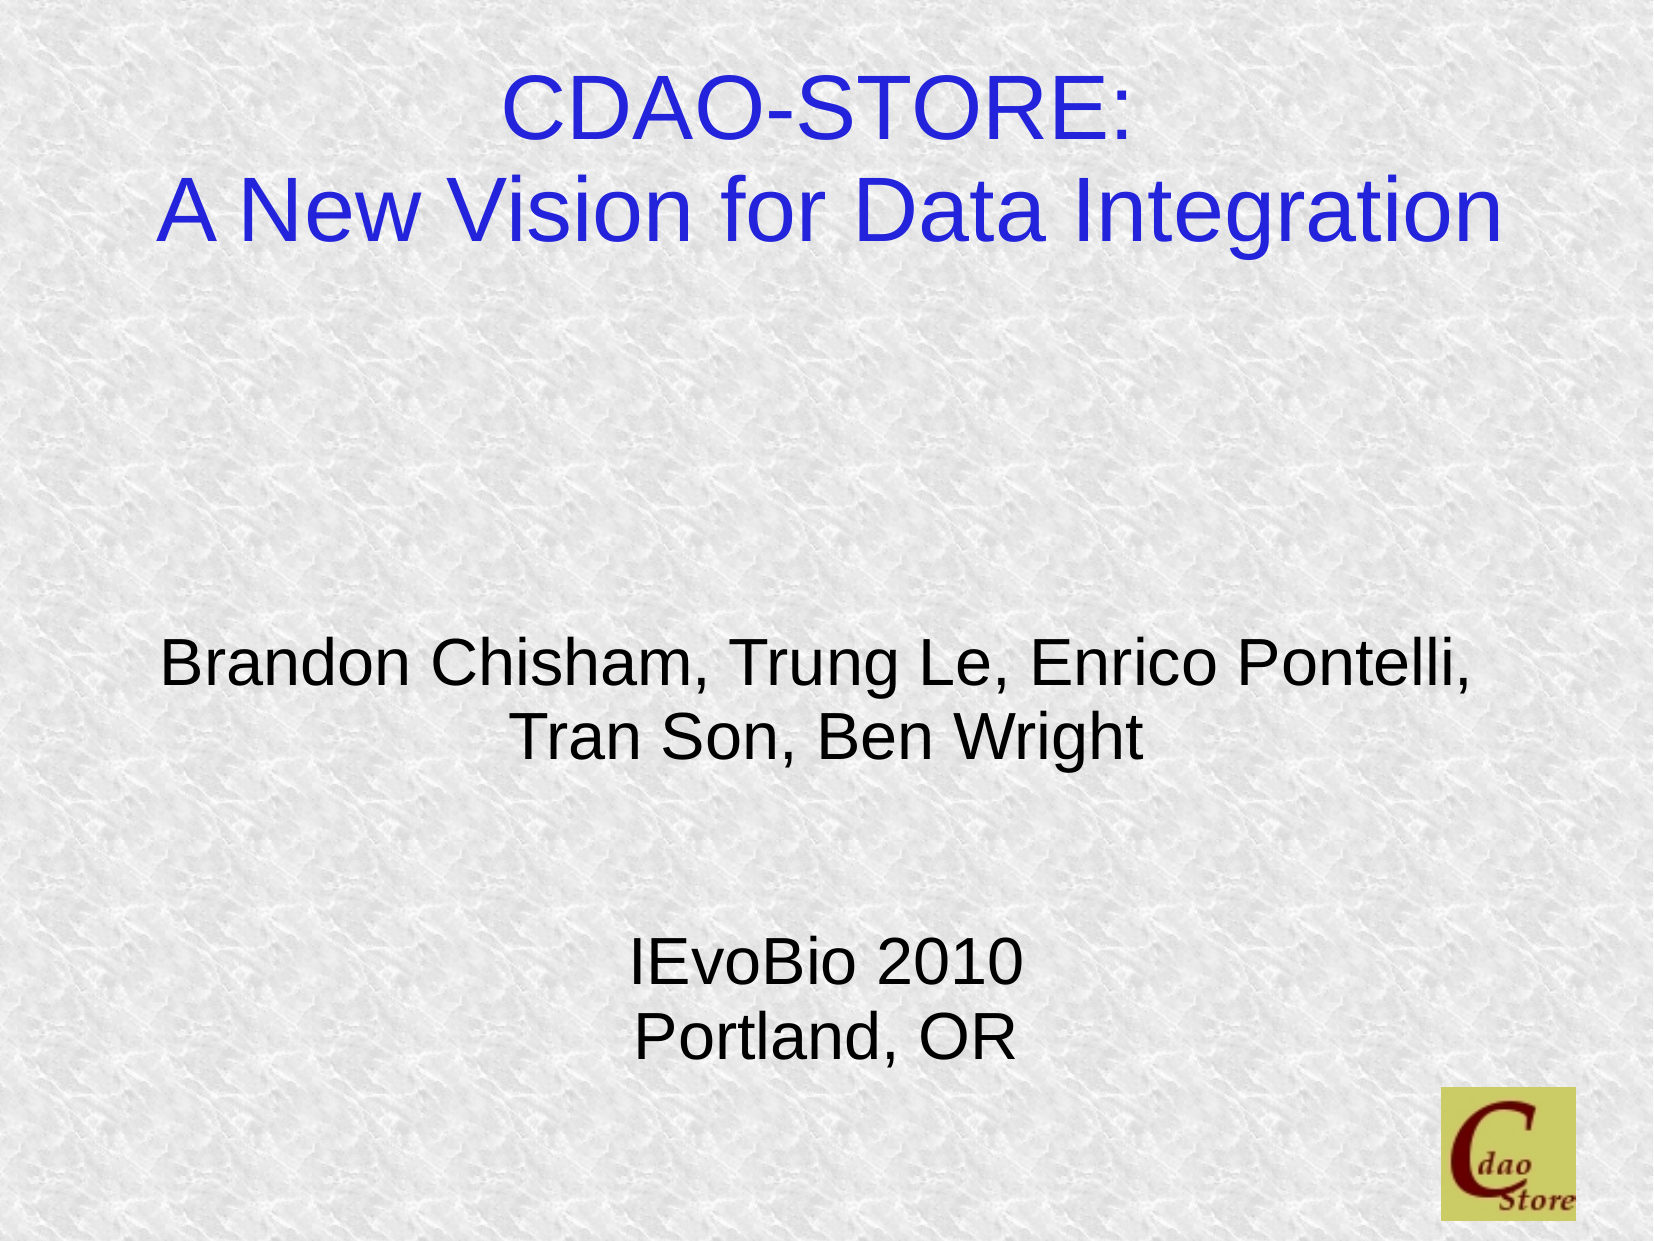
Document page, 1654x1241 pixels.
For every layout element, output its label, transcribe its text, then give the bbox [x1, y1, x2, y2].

title CDAO-STORE: A New Vision for Data Integration [87, 37, 1576, 281]
picture [0, 0, 1654, 1241]
subtitle Brandon Chisham, Trung Le, Enrico Pontelli, Tran Son, Ben Wright IEvoBio 2010 Portland, OR [82, 290, 1571, 1109]
